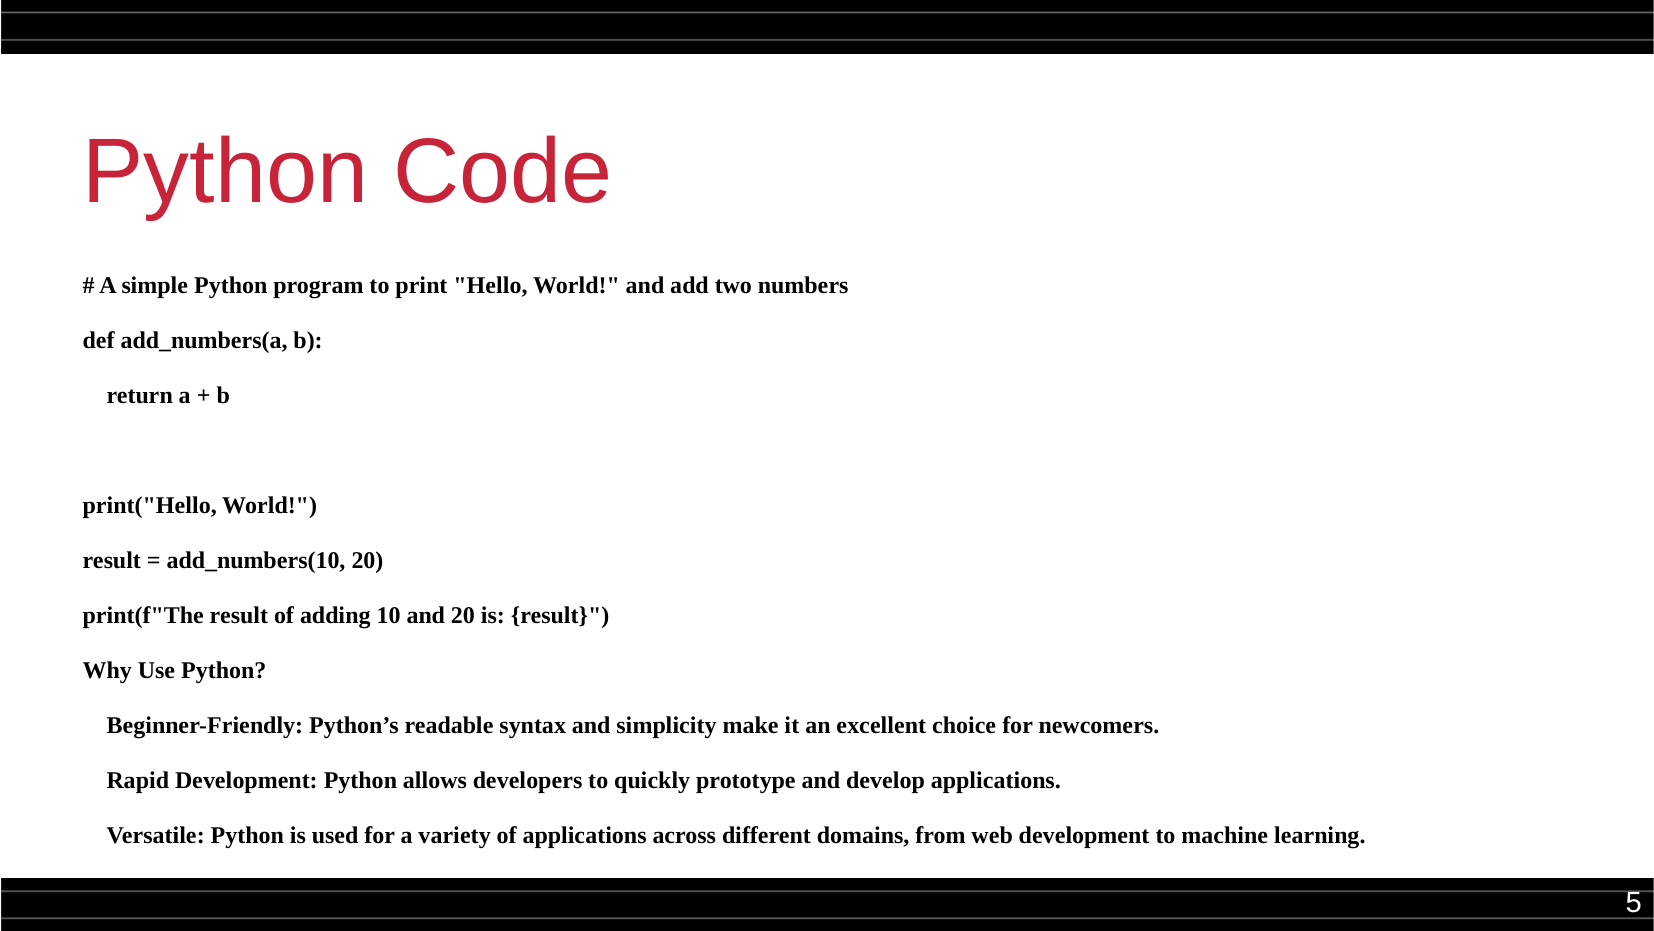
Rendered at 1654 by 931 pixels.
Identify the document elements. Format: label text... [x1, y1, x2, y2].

picture [1, 878, 1654, 931]
picture [1, 0, 1654, 54]
title Python Code [82, 92, 1571, 249]
list # A simple Python program to print "Hello, World!" and add two numbers def add_numbers(a, b): return a + b print("Hello, World!") result = add_numbers(10, 20) print(f"The result of adding 10 and 20 is: {result}") Why Use Python? Beginner-Friendly: Python’s readable syntax and simplicity make it an excellent choice for newcomers. Rapid Development: Python allows developers to quickly prototype and develop applications. Versatile: Python is used for a variety of applications across different domains, from web development to machine learning. [82, 271, 1571, 851]
